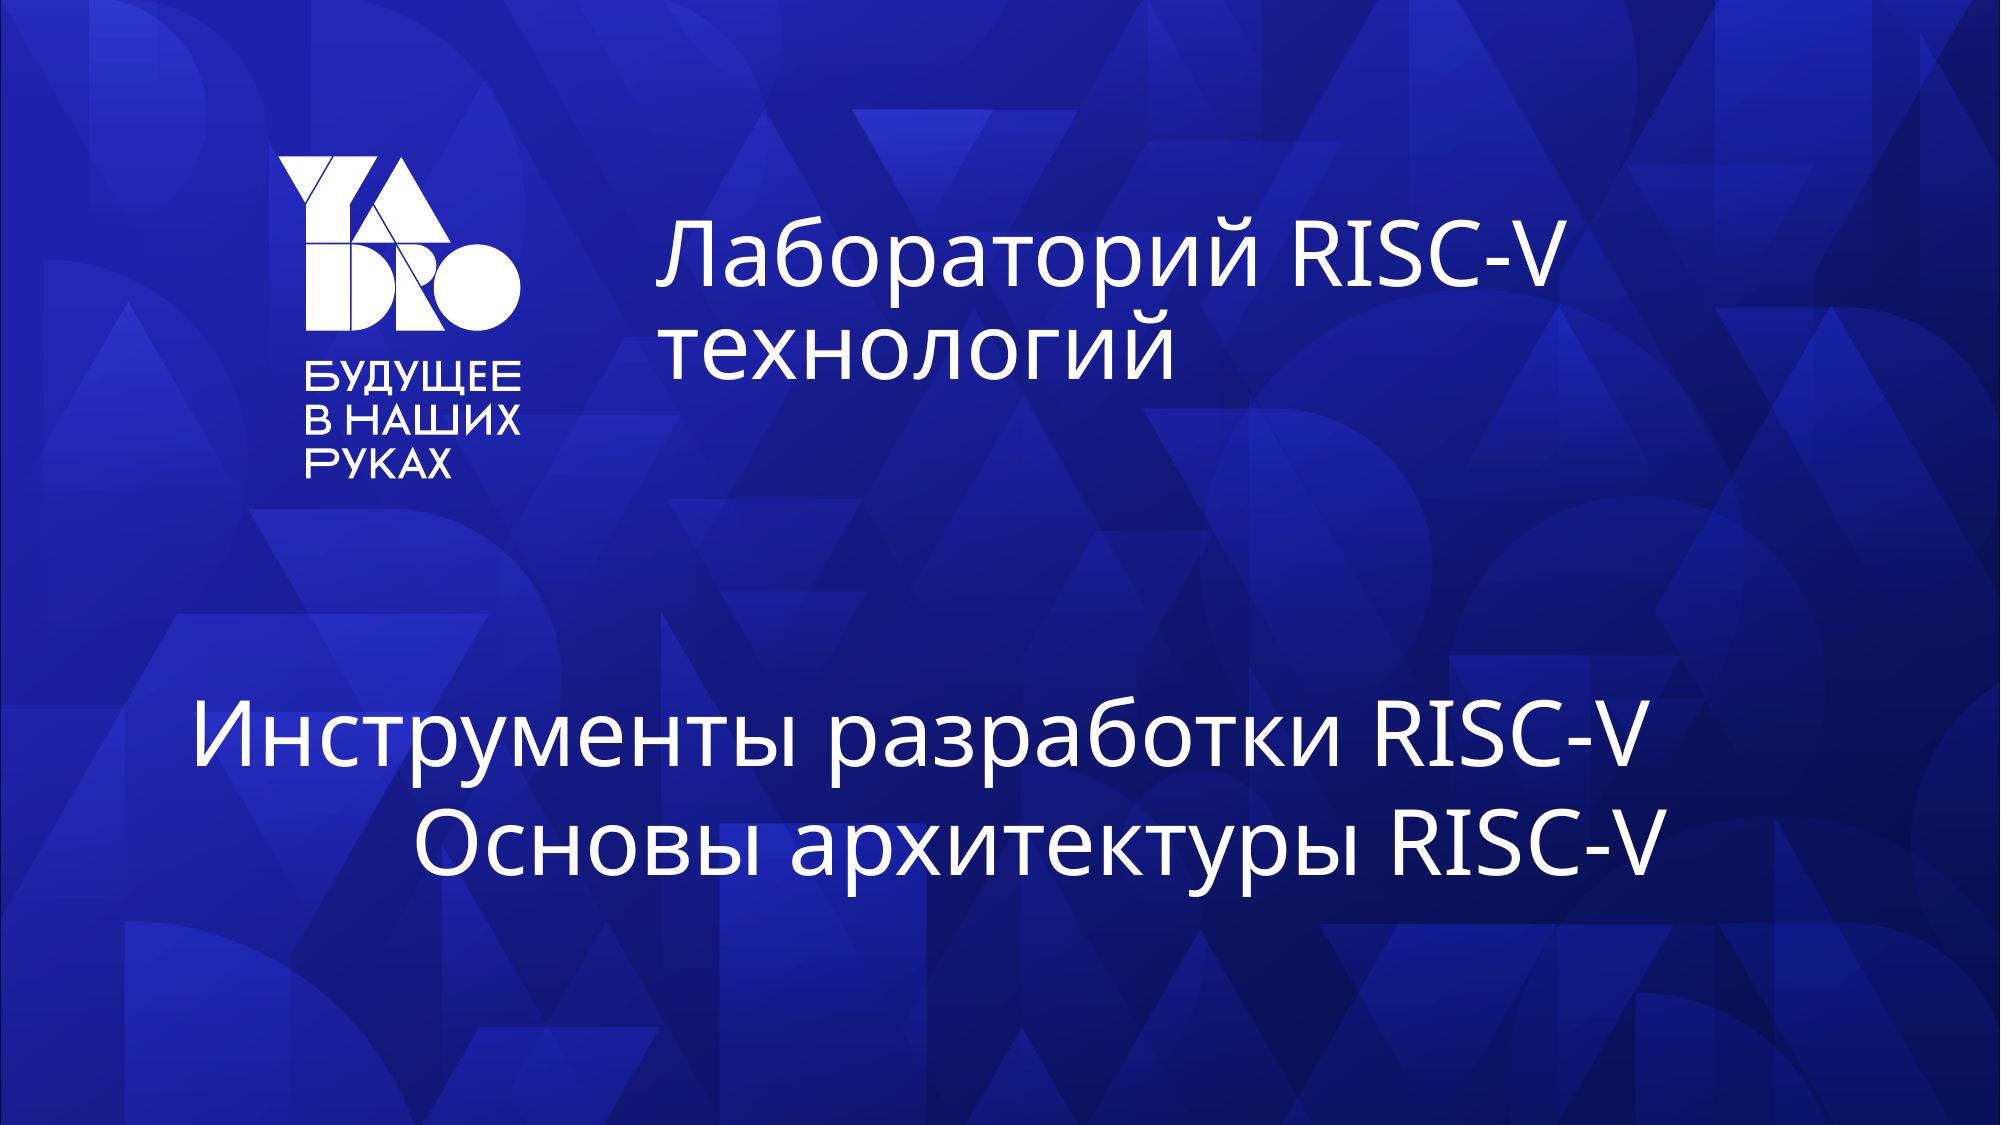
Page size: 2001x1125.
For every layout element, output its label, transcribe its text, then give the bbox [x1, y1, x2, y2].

text_box Основы архитектуры RISC-V [411, 793, 2000, 902]
picture [0, 0, 2000, 1125]
text_box Инструменты разработки RISC-V [188, 684, 1918, 793]
text_box Лабораторий RISC-V технологий [656, 204, 1949, 406]
